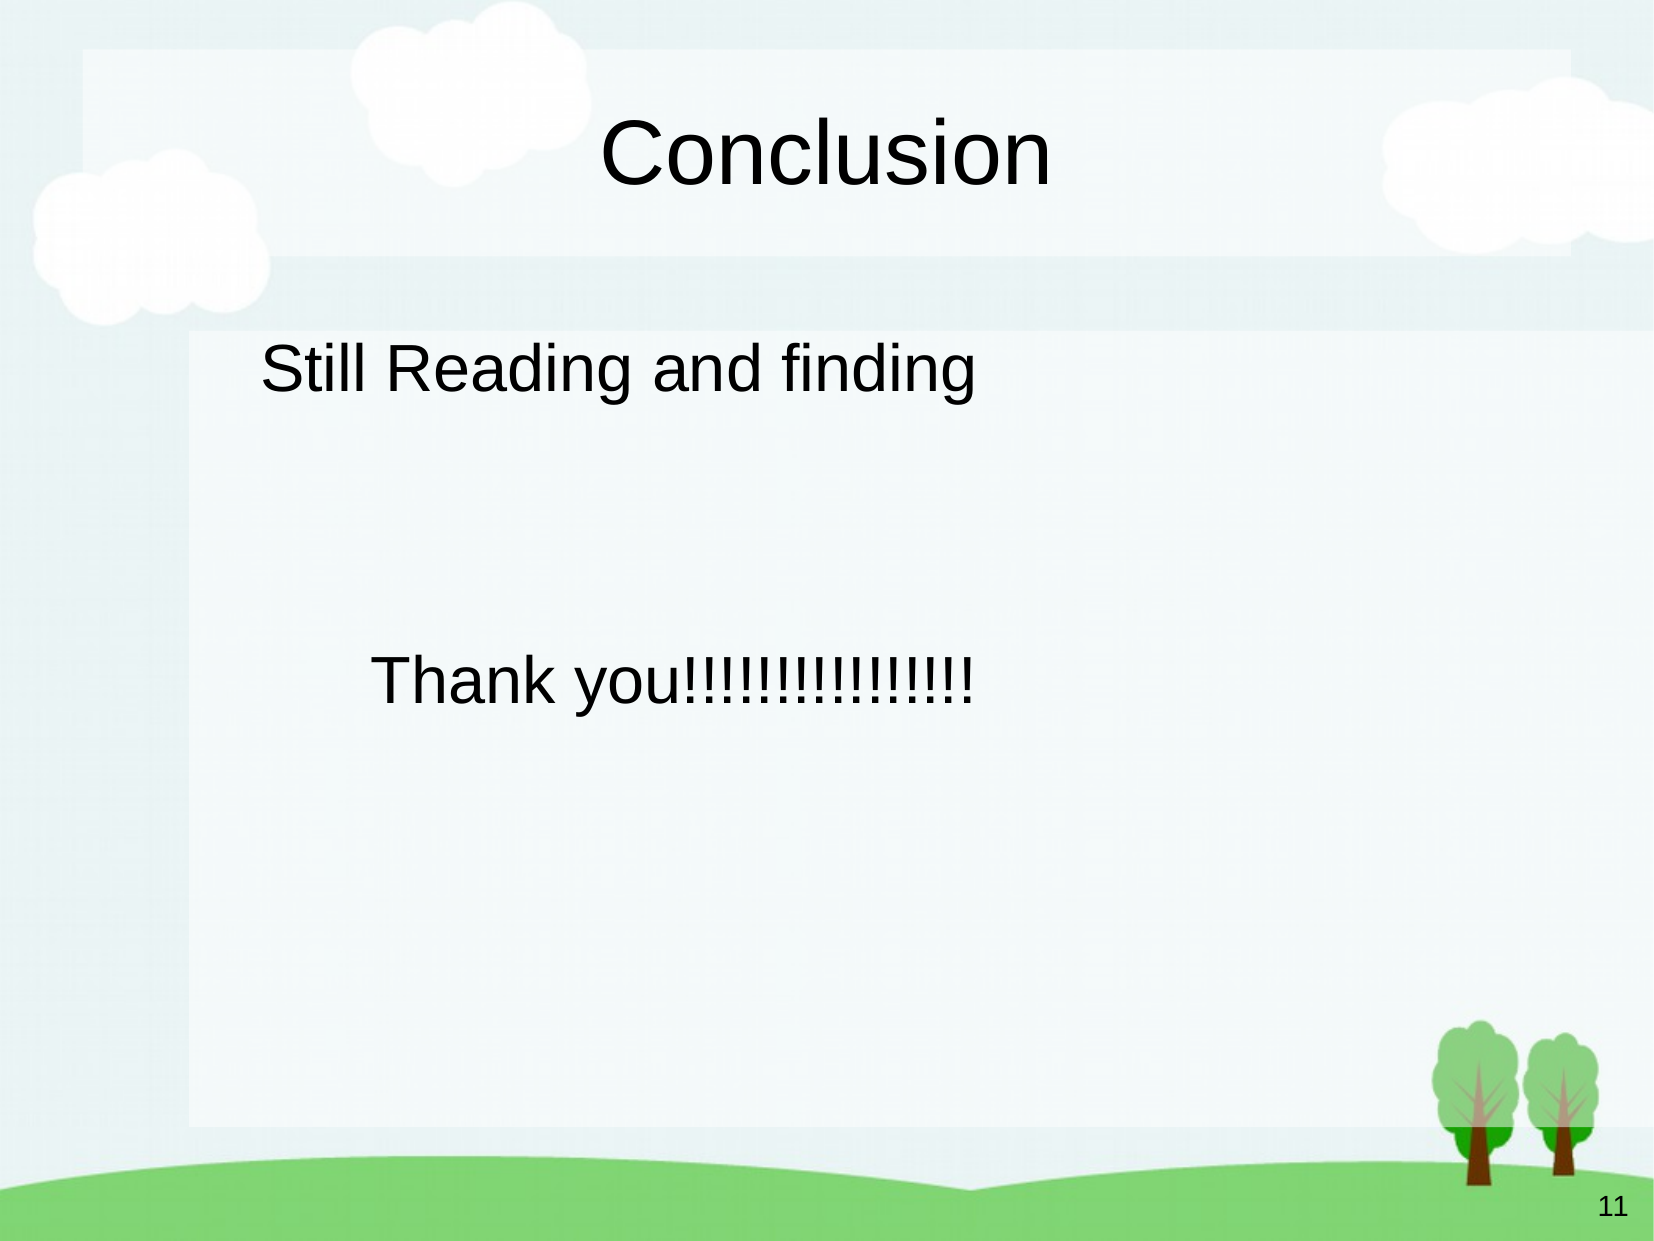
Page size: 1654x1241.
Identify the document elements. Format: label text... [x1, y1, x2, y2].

list Still Reading and finding Thank you!!!!!!!!!!!!!!!! [189, 330, 1654, 1128]
picture [0, 0, 1654, 1241]
title Conclusion [82, 49, 1571, 257]
